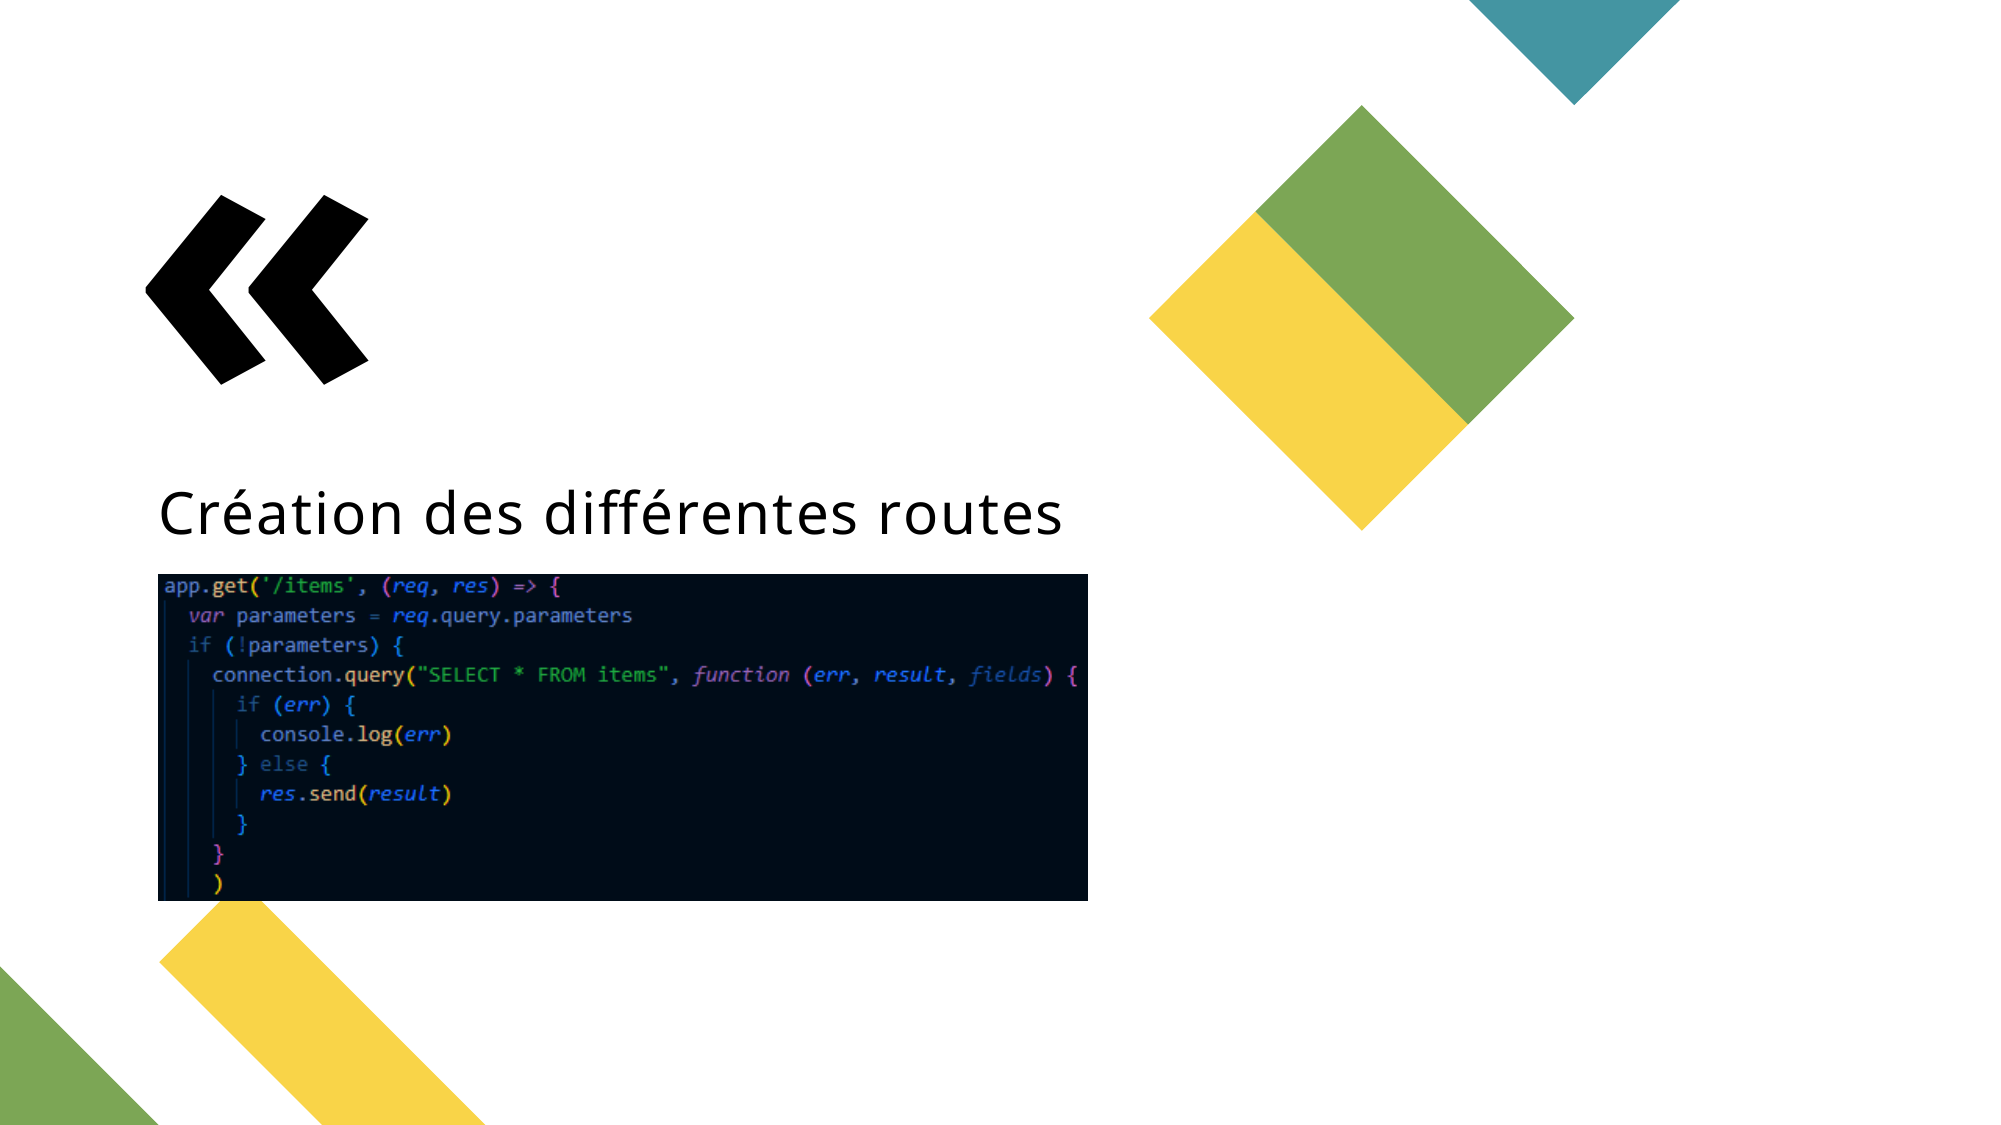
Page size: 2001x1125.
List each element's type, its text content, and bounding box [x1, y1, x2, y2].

picture [158, 574, 1088, 902]
title Création des différentes routes [158, 406, 1329, 946]
